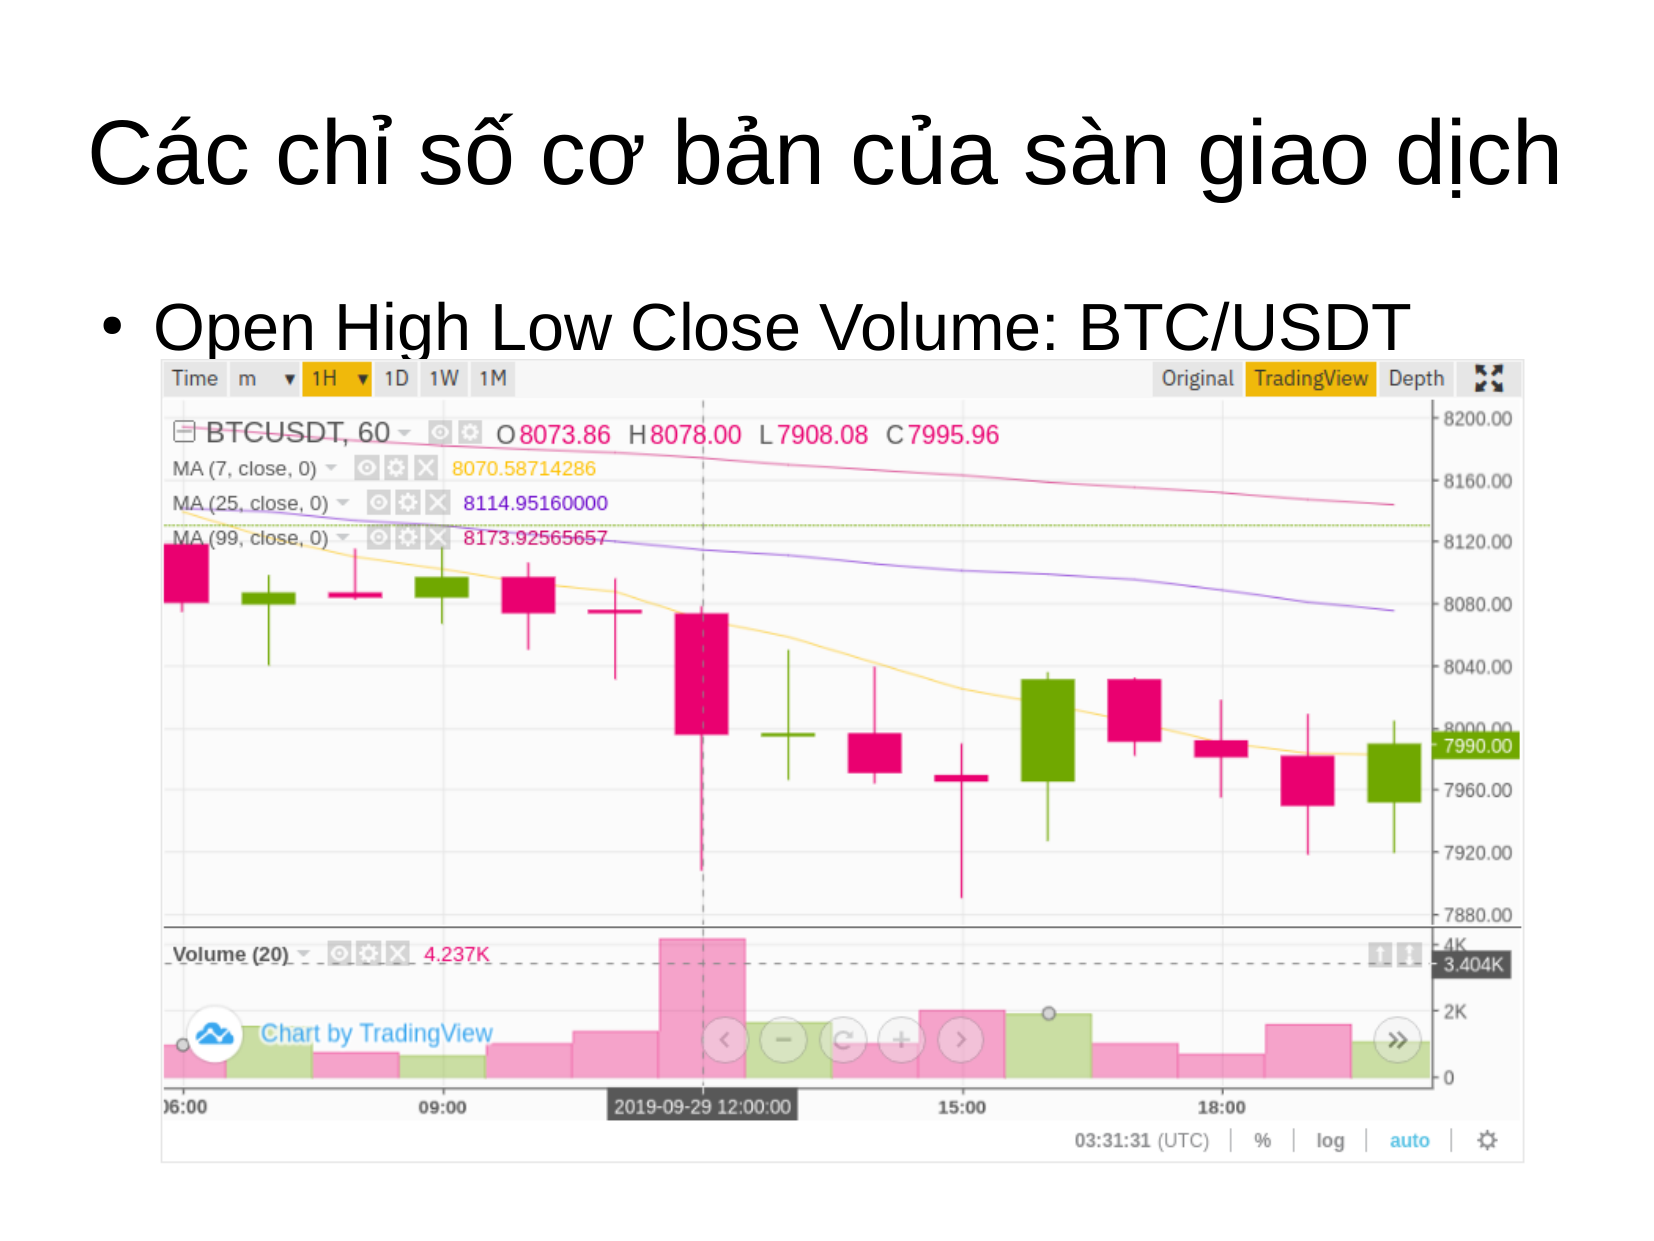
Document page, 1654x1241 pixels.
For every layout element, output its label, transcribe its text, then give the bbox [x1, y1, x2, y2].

list Open High Low Close Volume: BTC/USDT [82, 290, 1571, 1010]
picture [150, 359, 1531, 1168]
title Các chỉ số cơ bản của sàn giao dịch [82, 49, 1571, 257]
